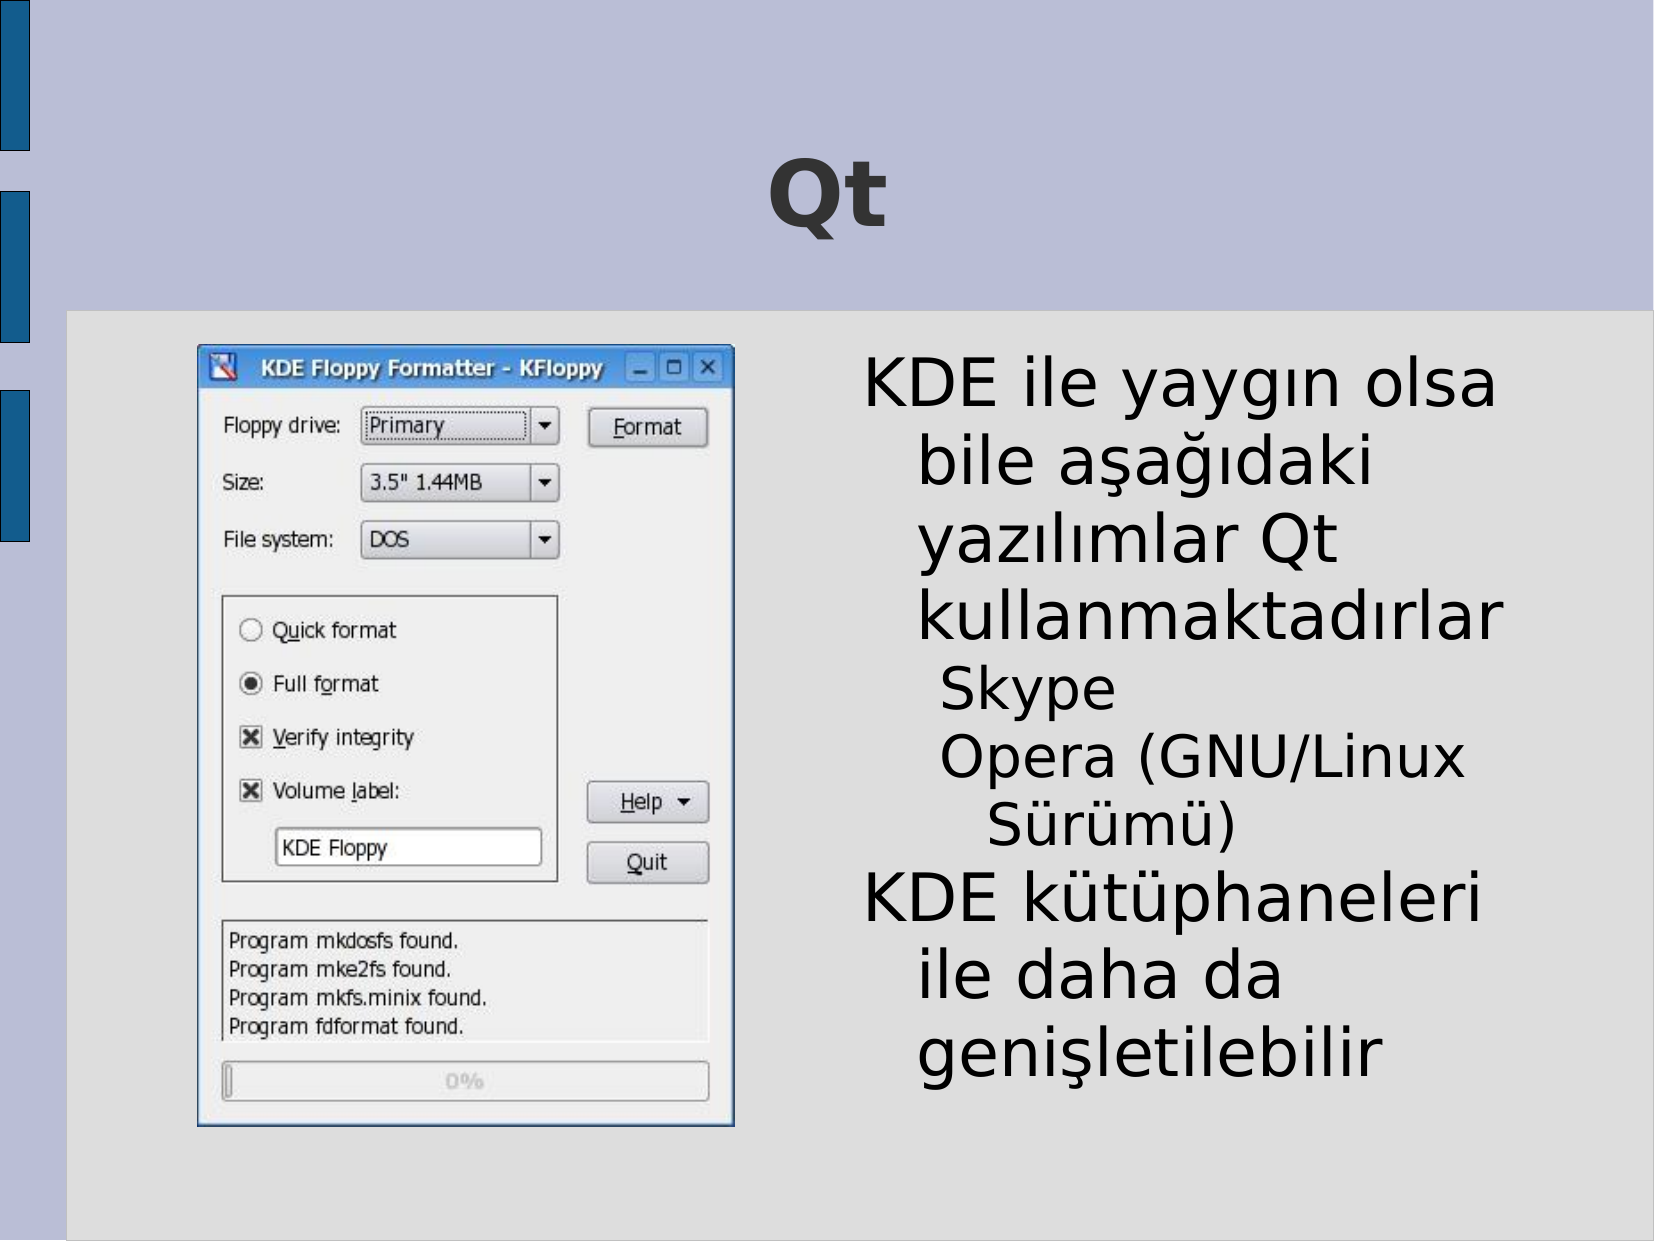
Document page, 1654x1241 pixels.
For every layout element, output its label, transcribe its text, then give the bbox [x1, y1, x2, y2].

list KDE ile yaygın olsa bile aşağıdaki yazılımlar Qt kullanmaktadırlar Skype Opera (GNU/Linux Sürümü) KDE kütüphaneleri ile daha da genişletilebilir [845, 344, 1535, 1171]
title Qt [121, 91, 1534, 299]
picture [197, 344, 735, 1127]
